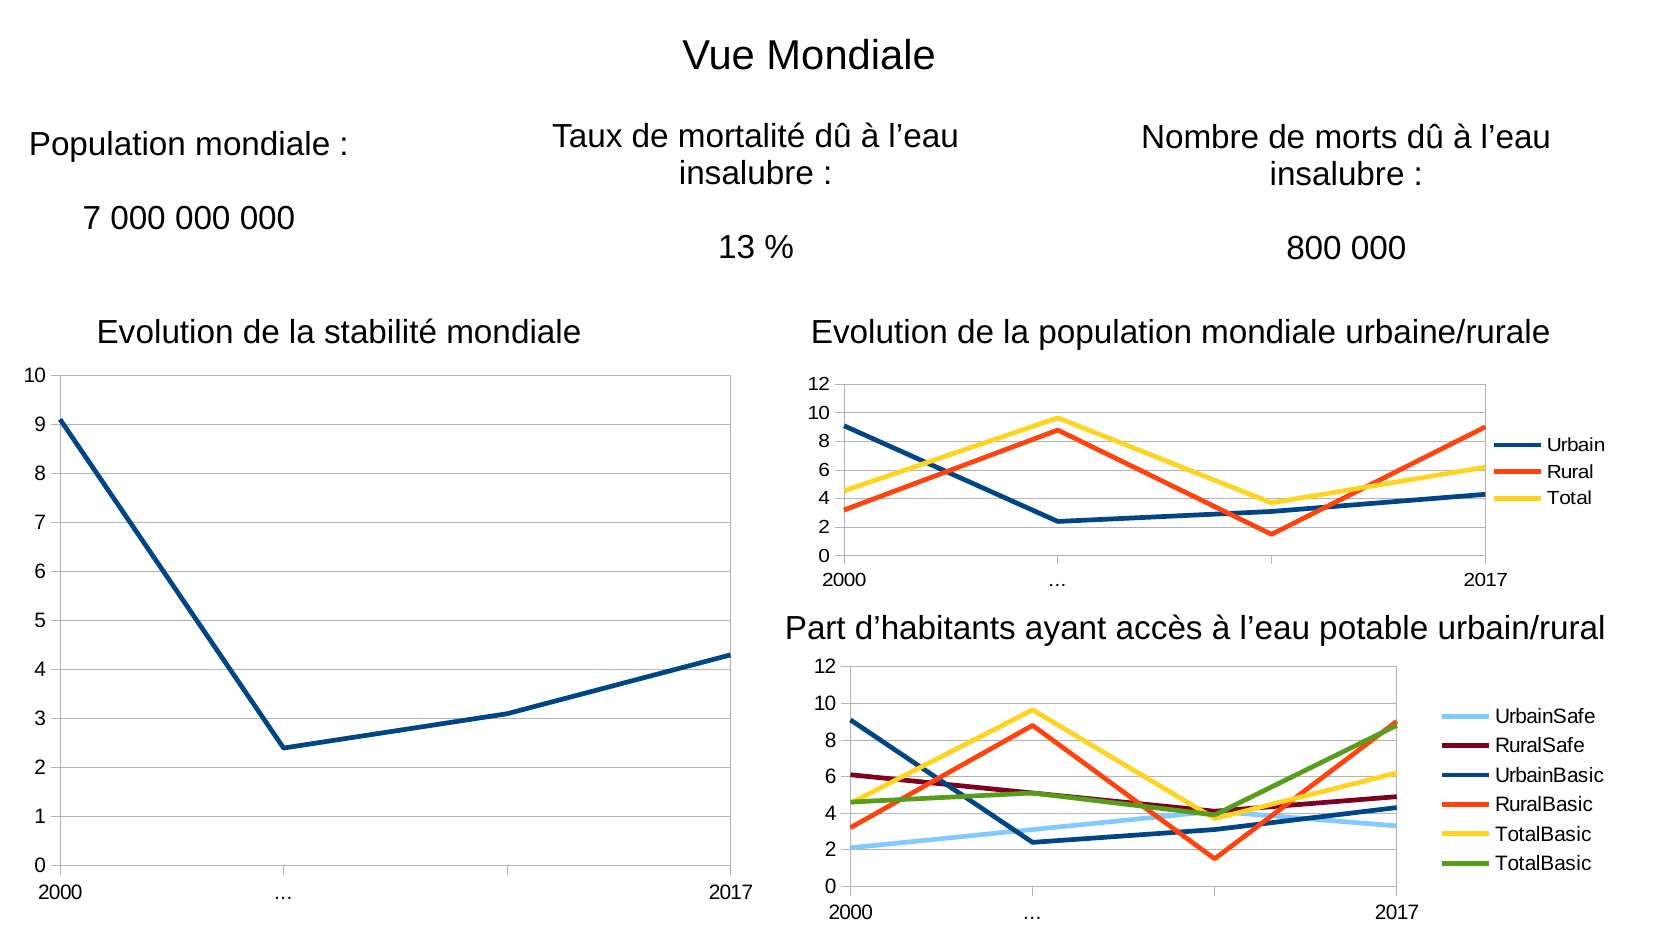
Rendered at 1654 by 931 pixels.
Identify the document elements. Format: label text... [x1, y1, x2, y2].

chart [8, 352, 1625, 916]
title Part d’habitants ayant accès à l’eau potable urbain/rural [767, 590, 1625, 665]
title Population mondiale : 7 000 000 000 [23, 125, 355, 237]
chart [797, 665, 1625, 931]
title Evolution de la population mondiale urbaine/rurale [797, 295, 1565, 370]
title Vue Mondiale [643, 29, 975, 82]
title Taux de mortalité dû à l’eau insalubre : 13 % [501, 117, 1010, 266]
title Nombre de morts dû à l’eau insalubre : 800 000 [1092, 118, 1601, 267]
title Evolution de la stabilité mondiale [59, 295, 621, 370]
